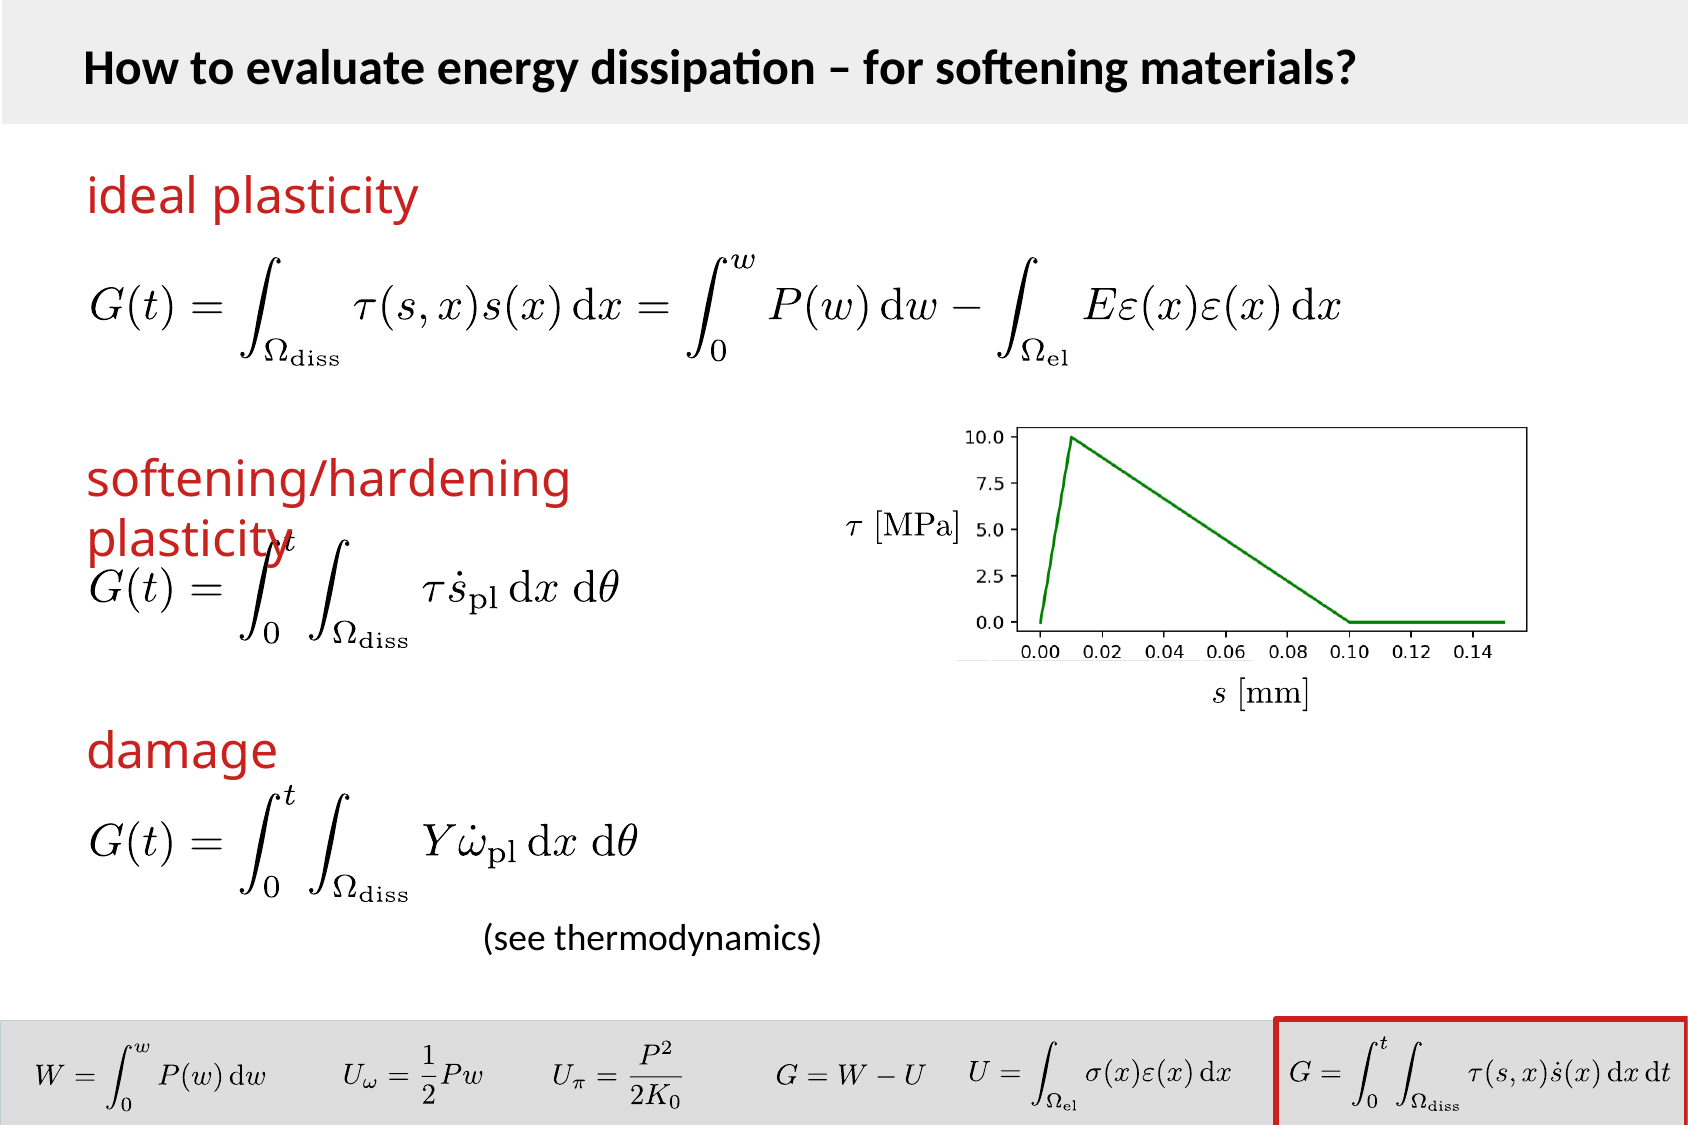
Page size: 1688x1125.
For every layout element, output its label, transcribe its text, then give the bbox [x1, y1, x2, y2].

picture [551, 1040, 682, 1109]
picture [844, 417, 1534, 661]
text_box softening/hardening plasticity [71, 439, 784, 575]
picture [88, 254, 1343, 366]
picture [88, 846, 640, 902]
picture [1209, 676, 1313, 713]
text_box damage [71, 711, 784, 846]
picture [88, 575, 621, 648]
text_box (see thermodynamics) [467, 905, 838, 966]
text_box [1279, 1022, 1684, 1125]
picture [34, 1043, 267, 1112]
text_box How to evaluate energy dissipation – for softening materials? [68, 27, 1556, 174]
text_box [0, 1020, 1273, 1125]
picture [1288, 1036, 1672, 1111]
text_box ideal plasticity [71, 155, 723, 236]
picture [968, 1041, 1233, 1111]
picture [342, 1045, 484, 1104]
picture [775, 1064, 927, 1087]
